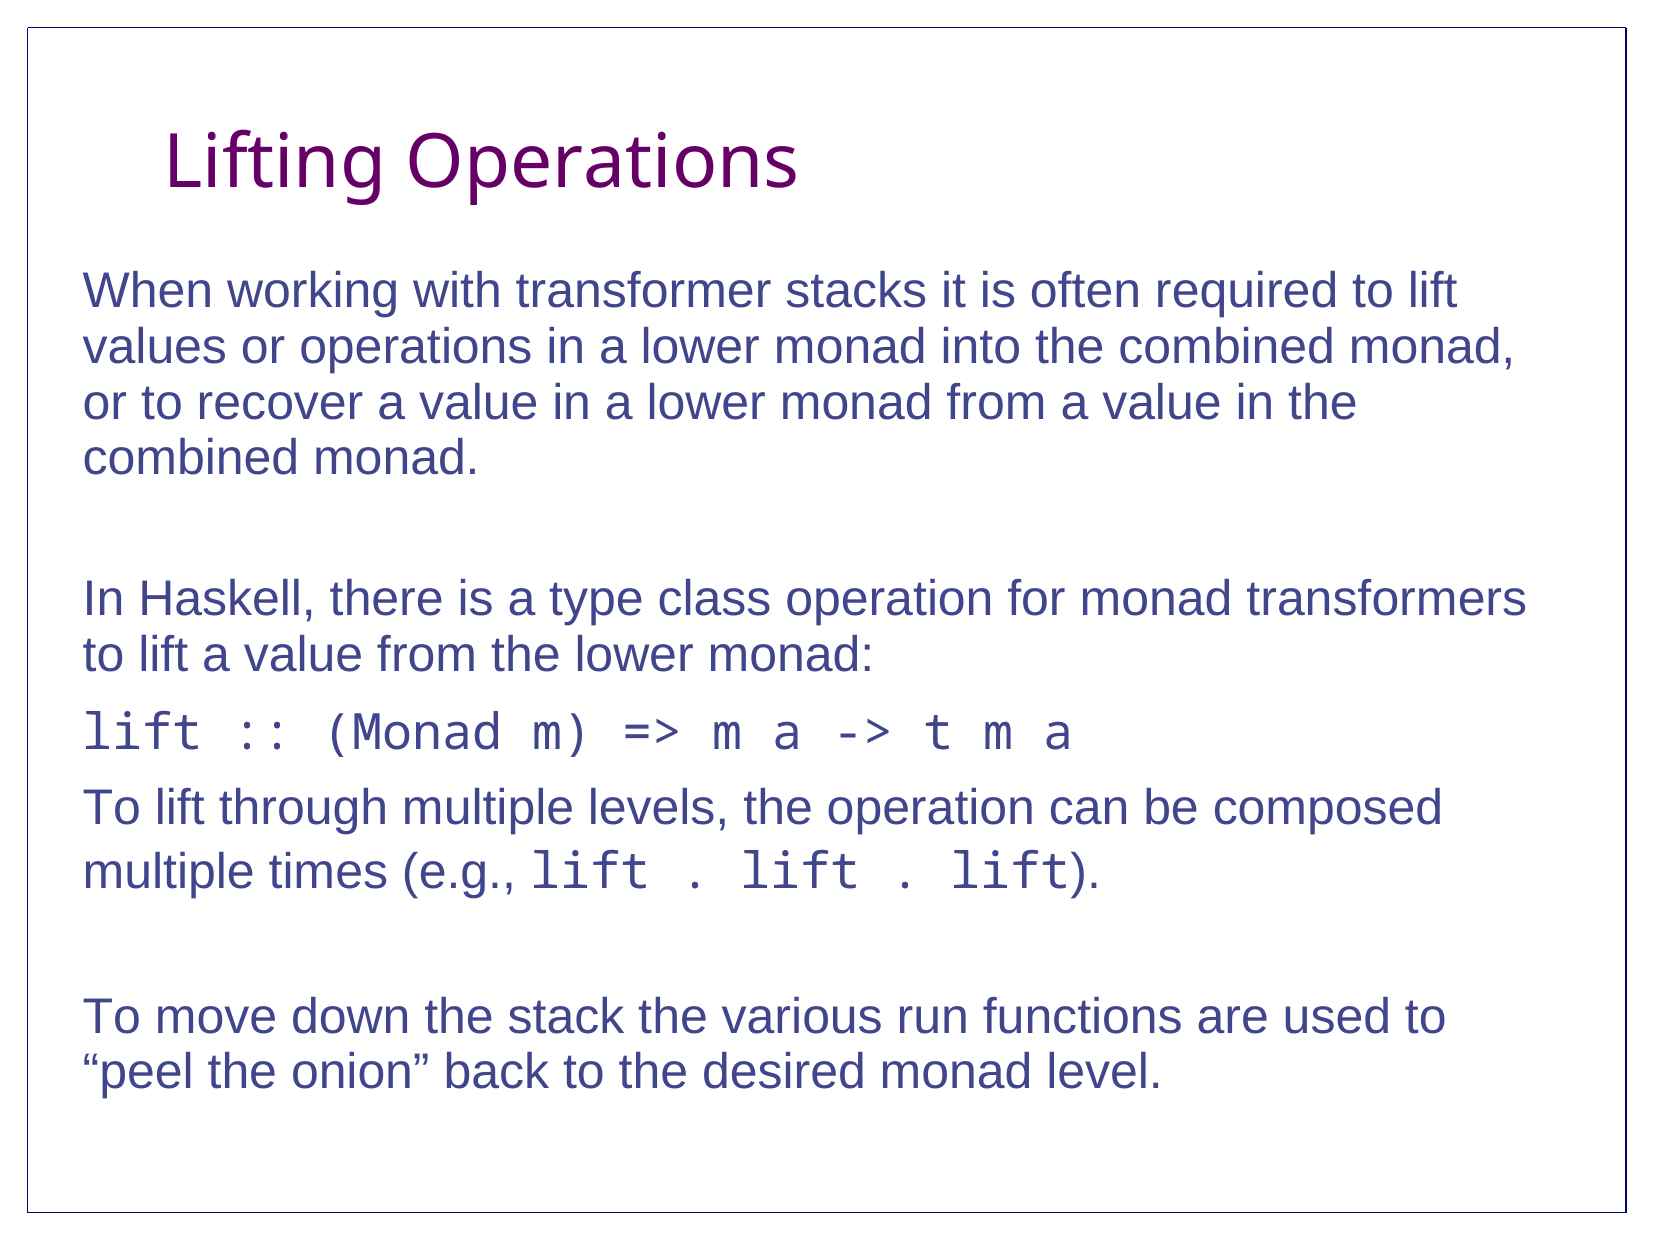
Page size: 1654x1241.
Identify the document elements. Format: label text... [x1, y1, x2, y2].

title Lifting Operations [163, 54, 1528, 262]
text_box [0, 255, 389, 416]
list When working with transformer stacks it is often required to lift values or operations in a lower monad into the combined monad, or to recover a value in a lower monad from a value in the combined monad. In Haskell, there is a type class operation for monad transformers to lift a value from the lower monad: lift :: (Monad m) => m a -> t m a To lift through multiple levels, the operation can be composed multiple times (e.g., lift . lift . lift). To move down the stack the various run functions are used to “peel the onion” back to the desired monad level. [82, 262, 1571, 1222]
